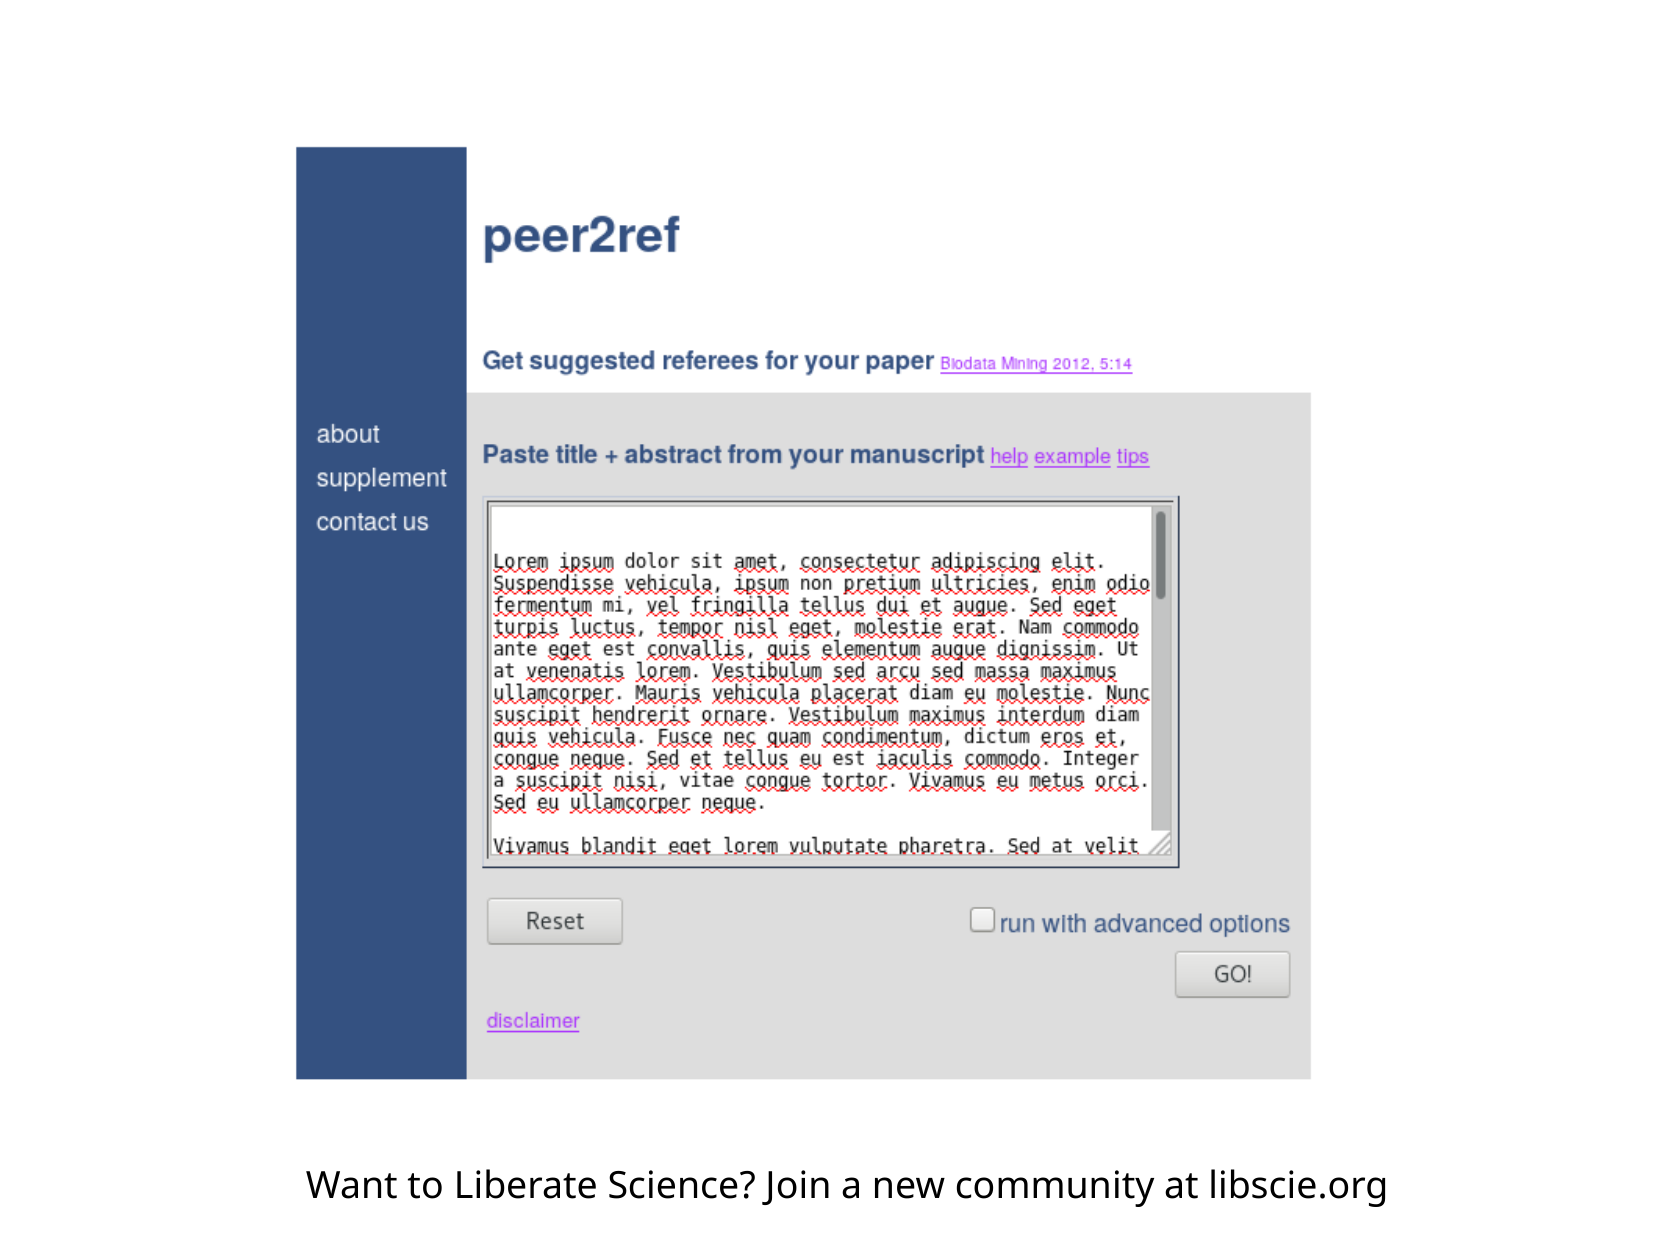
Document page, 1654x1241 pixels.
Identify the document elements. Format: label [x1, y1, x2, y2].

picture [284, 138, 1369, 1103]
